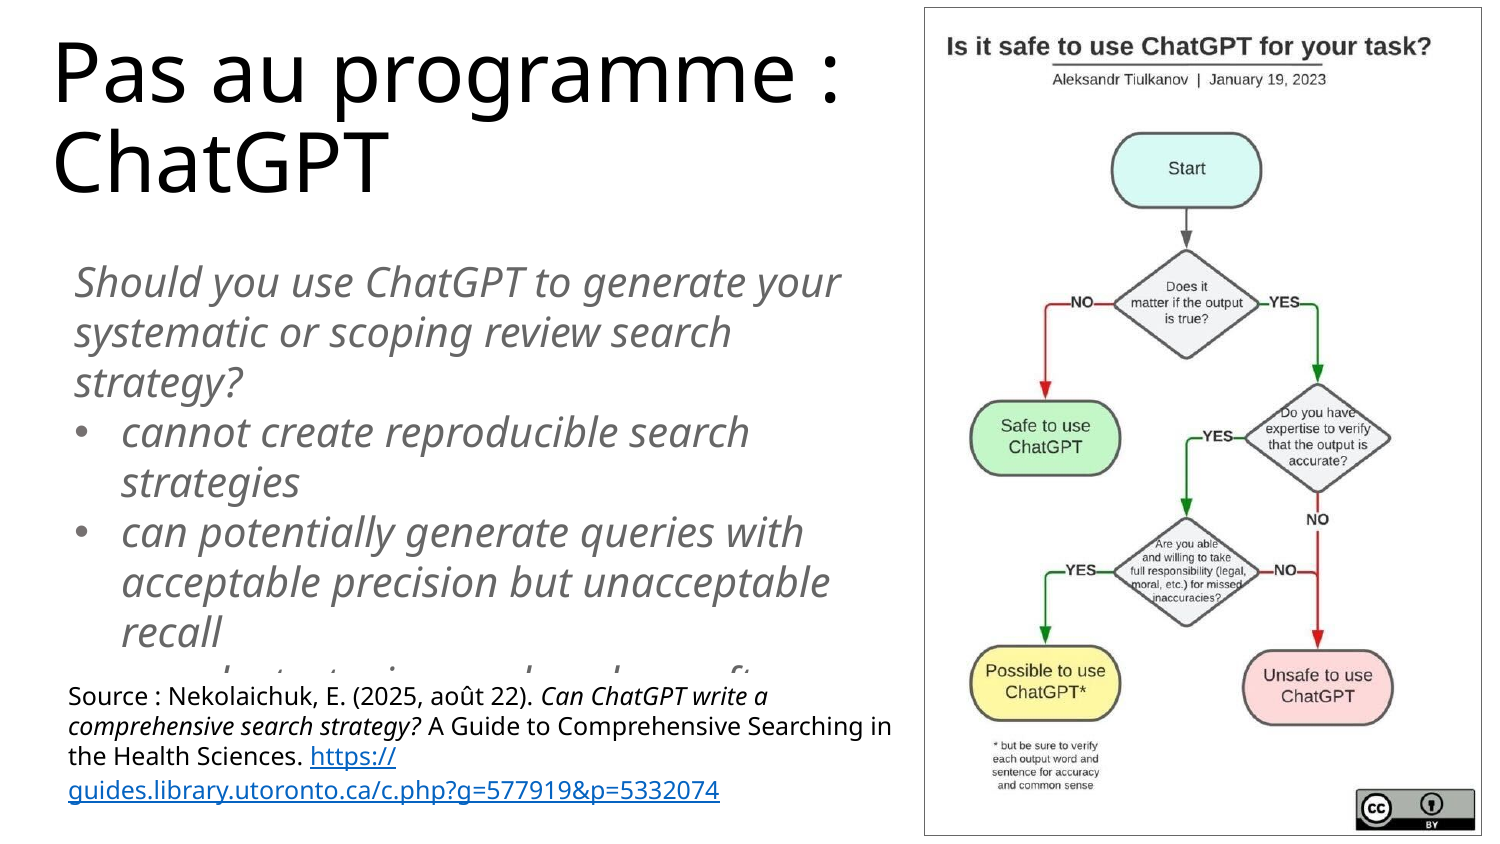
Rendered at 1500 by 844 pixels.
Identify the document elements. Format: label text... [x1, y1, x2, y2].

text_box Source : Nekolaichuk, E. (2025, août 22). Can ChatGPT write a comprehensive search strategy? A Guide to Comprehensive Searching in the Health Sciences. https://guides.library.utoronto.ca/c.php?g=577919&p=5332074 [53, 673, 917, 816]
text_box Should you use ChatGPT to generate your systematic or scoping review search strategy? cannot create reproducible search strategies can potentially generate queries with acceptable precision but unacceptable recall search strategies produced are often messy with very poor face validity [59, 248, 905, 673]
title Pas au programme : ChatGPT [36, 38, 924, 203]
picture [924, 7, 1482, 836]
